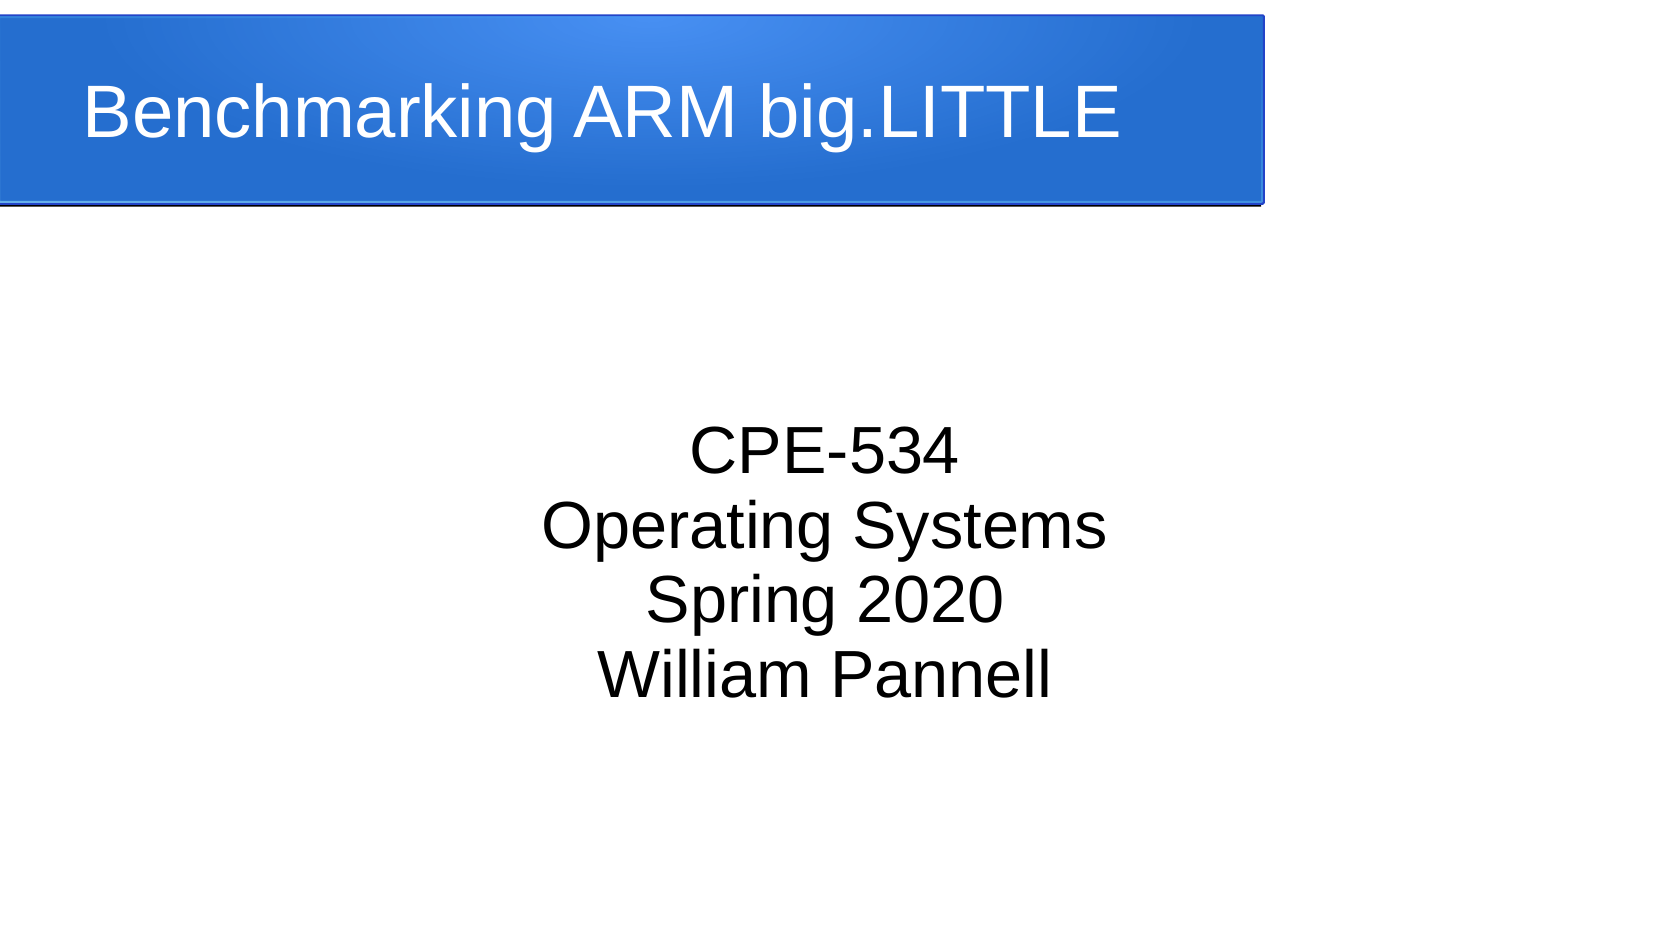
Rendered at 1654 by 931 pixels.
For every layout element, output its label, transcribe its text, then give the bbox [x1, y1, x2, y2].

subtitle CPE-534 Operating Systems Spring 2020 William Pannell [80, 292, 1570, 833]
title Benchmarking ARM big.LITTLE [82, 35, 1235, 189]
